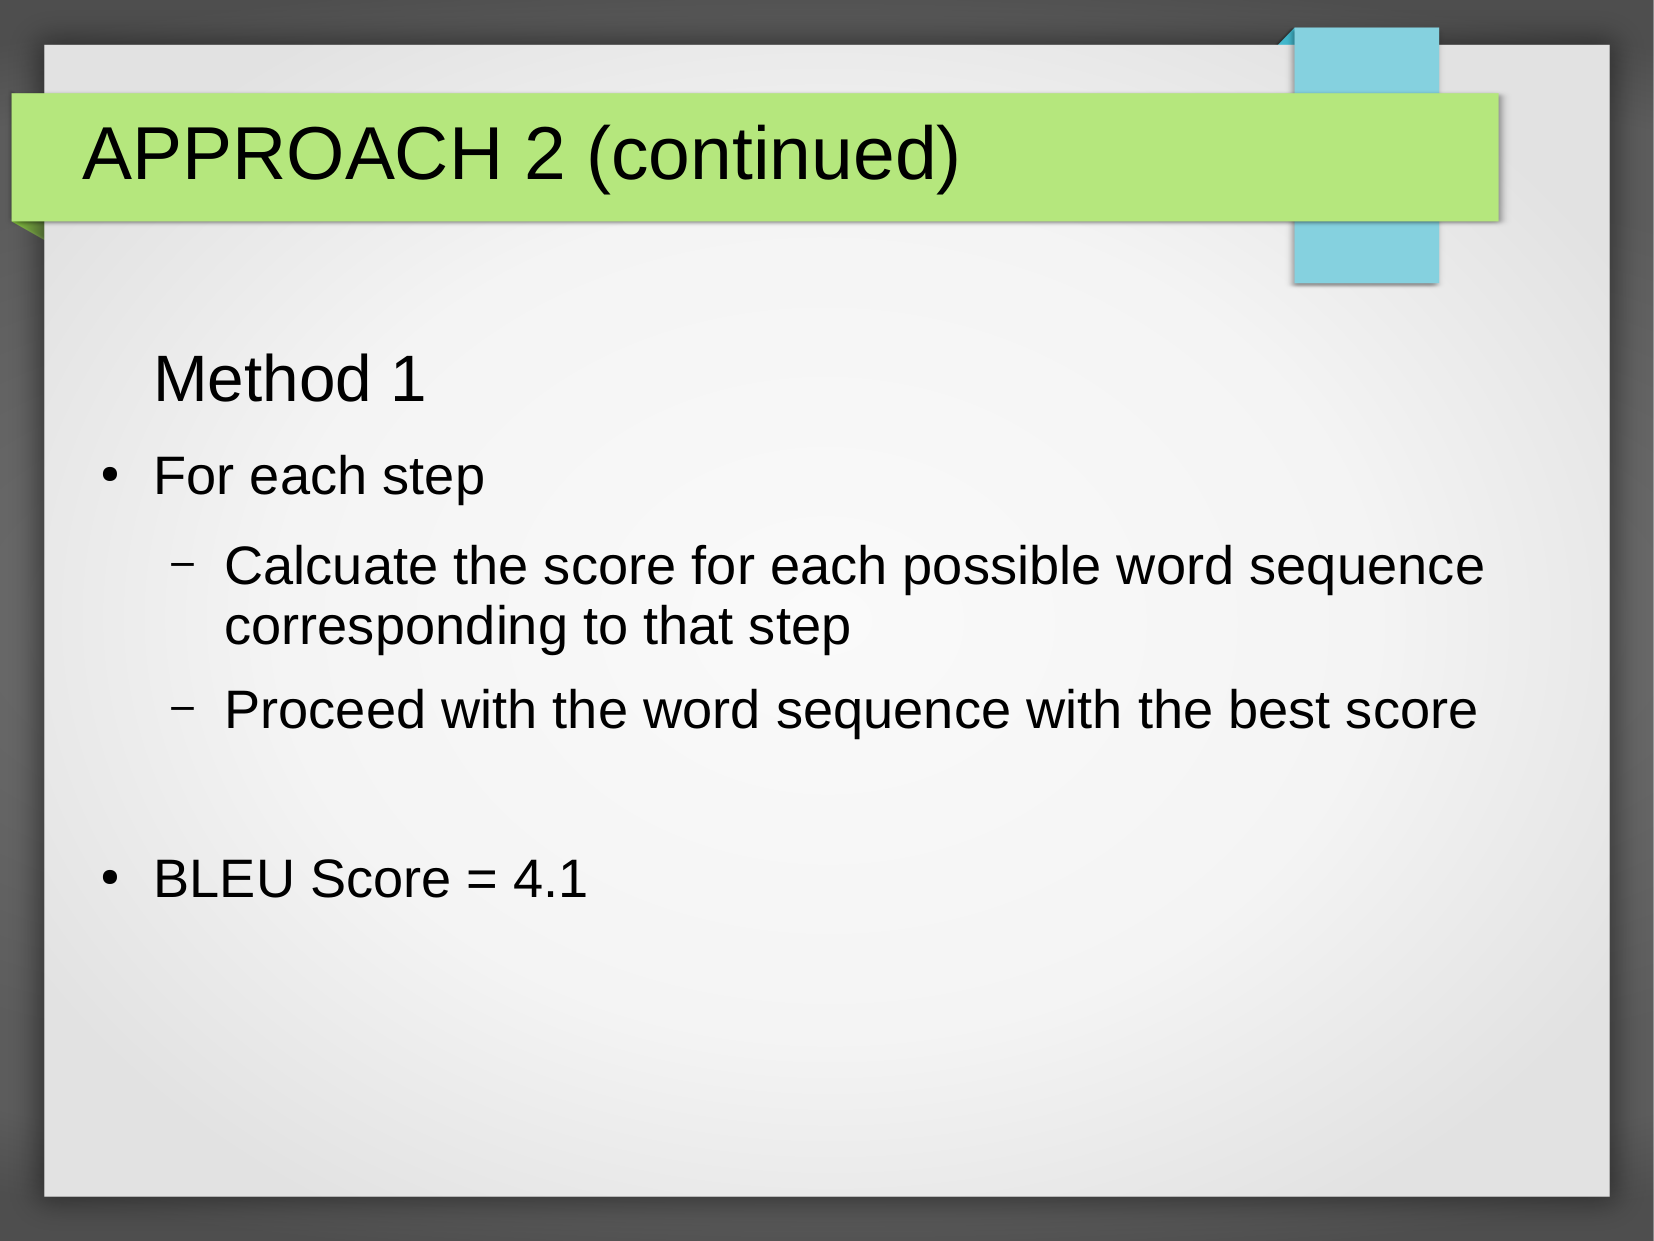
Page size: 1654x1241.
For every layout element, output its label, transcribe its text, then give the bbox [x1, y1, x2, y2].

title APPROACH 2 (continued) [82, 94, 1264, 213]
picture [0, 0, 1654, 1241]
list Method 1 For each step Calcuate the score for each possible word sequence corresponding to that step Proceed with the word sequence with the best score BLEU Score = 4.1 [82, 342, 1571, 1109]
